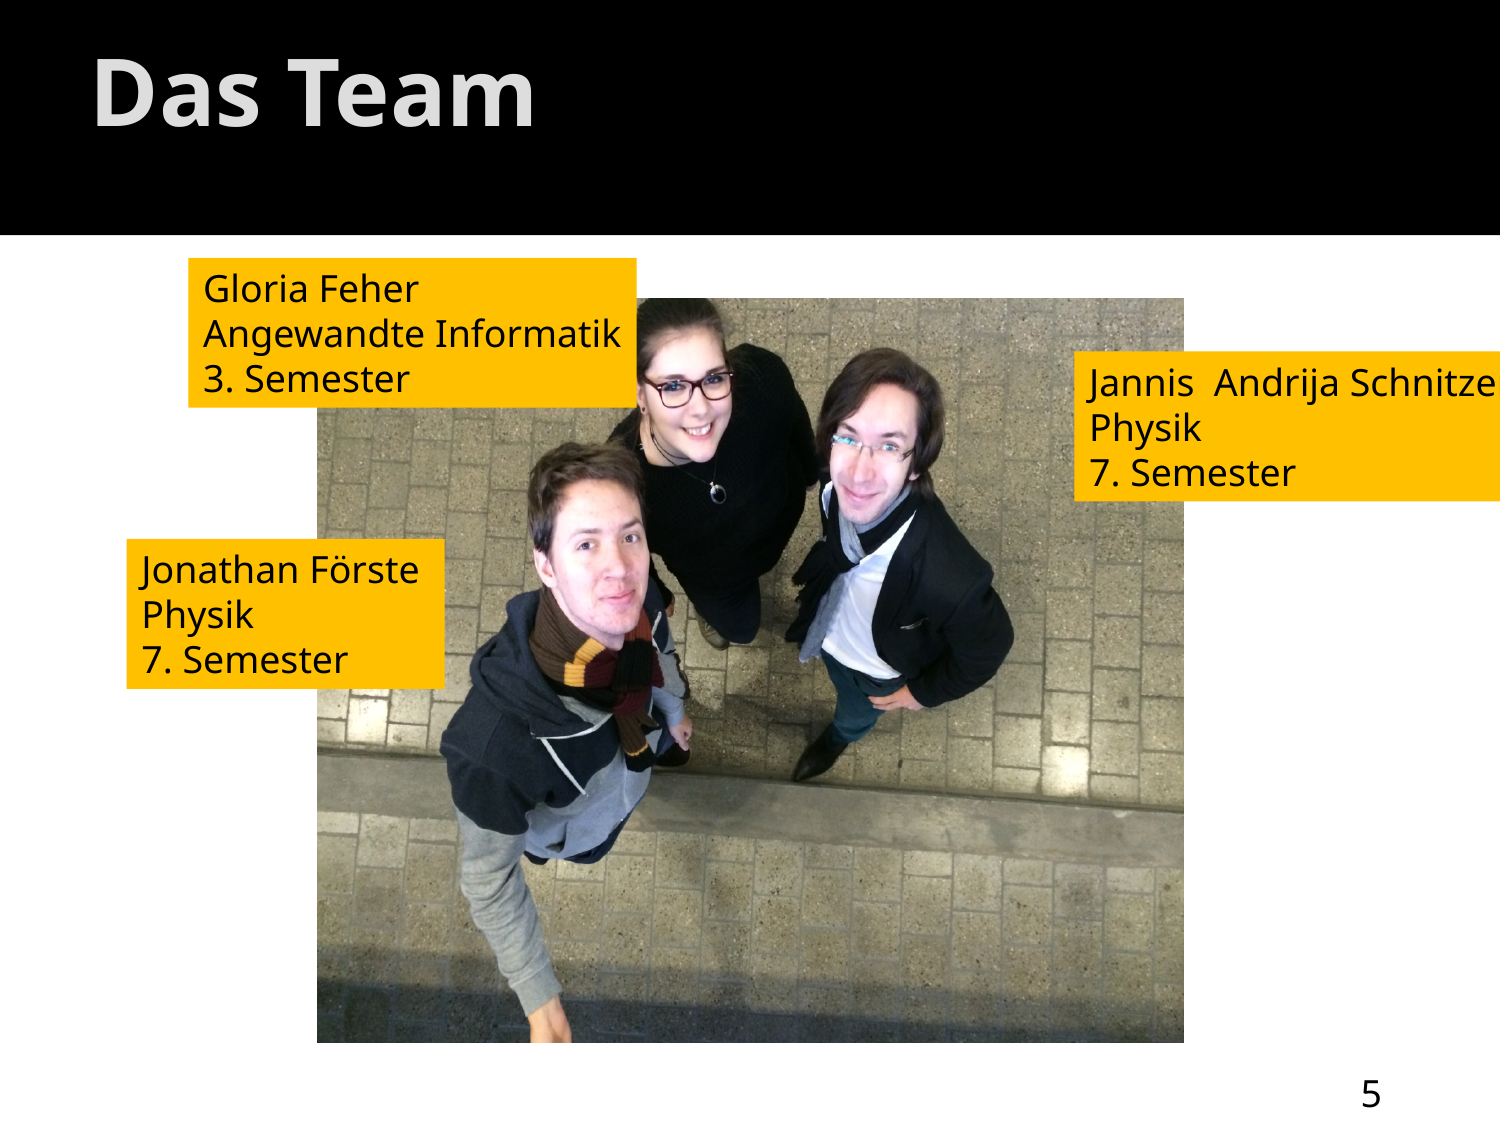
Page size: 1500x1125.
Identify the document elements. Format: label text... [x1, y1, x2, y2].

text_box Jonathan Förste Physik 7. Semester [126, 538, 445, 689]
picture [316, 297, 1184, 1043]
text_box Gloria Feher Angewandte Informatik 3. Semester [188, 257, 637, 408]
text_box Jannis Andrija Schnitzer Physik 7. Semester [1074, 351, 1500, 502]
title Das Team [75, 25, 1425, 231]
slide_number <Nummer> [1345, 1062, 1467, 1108]
